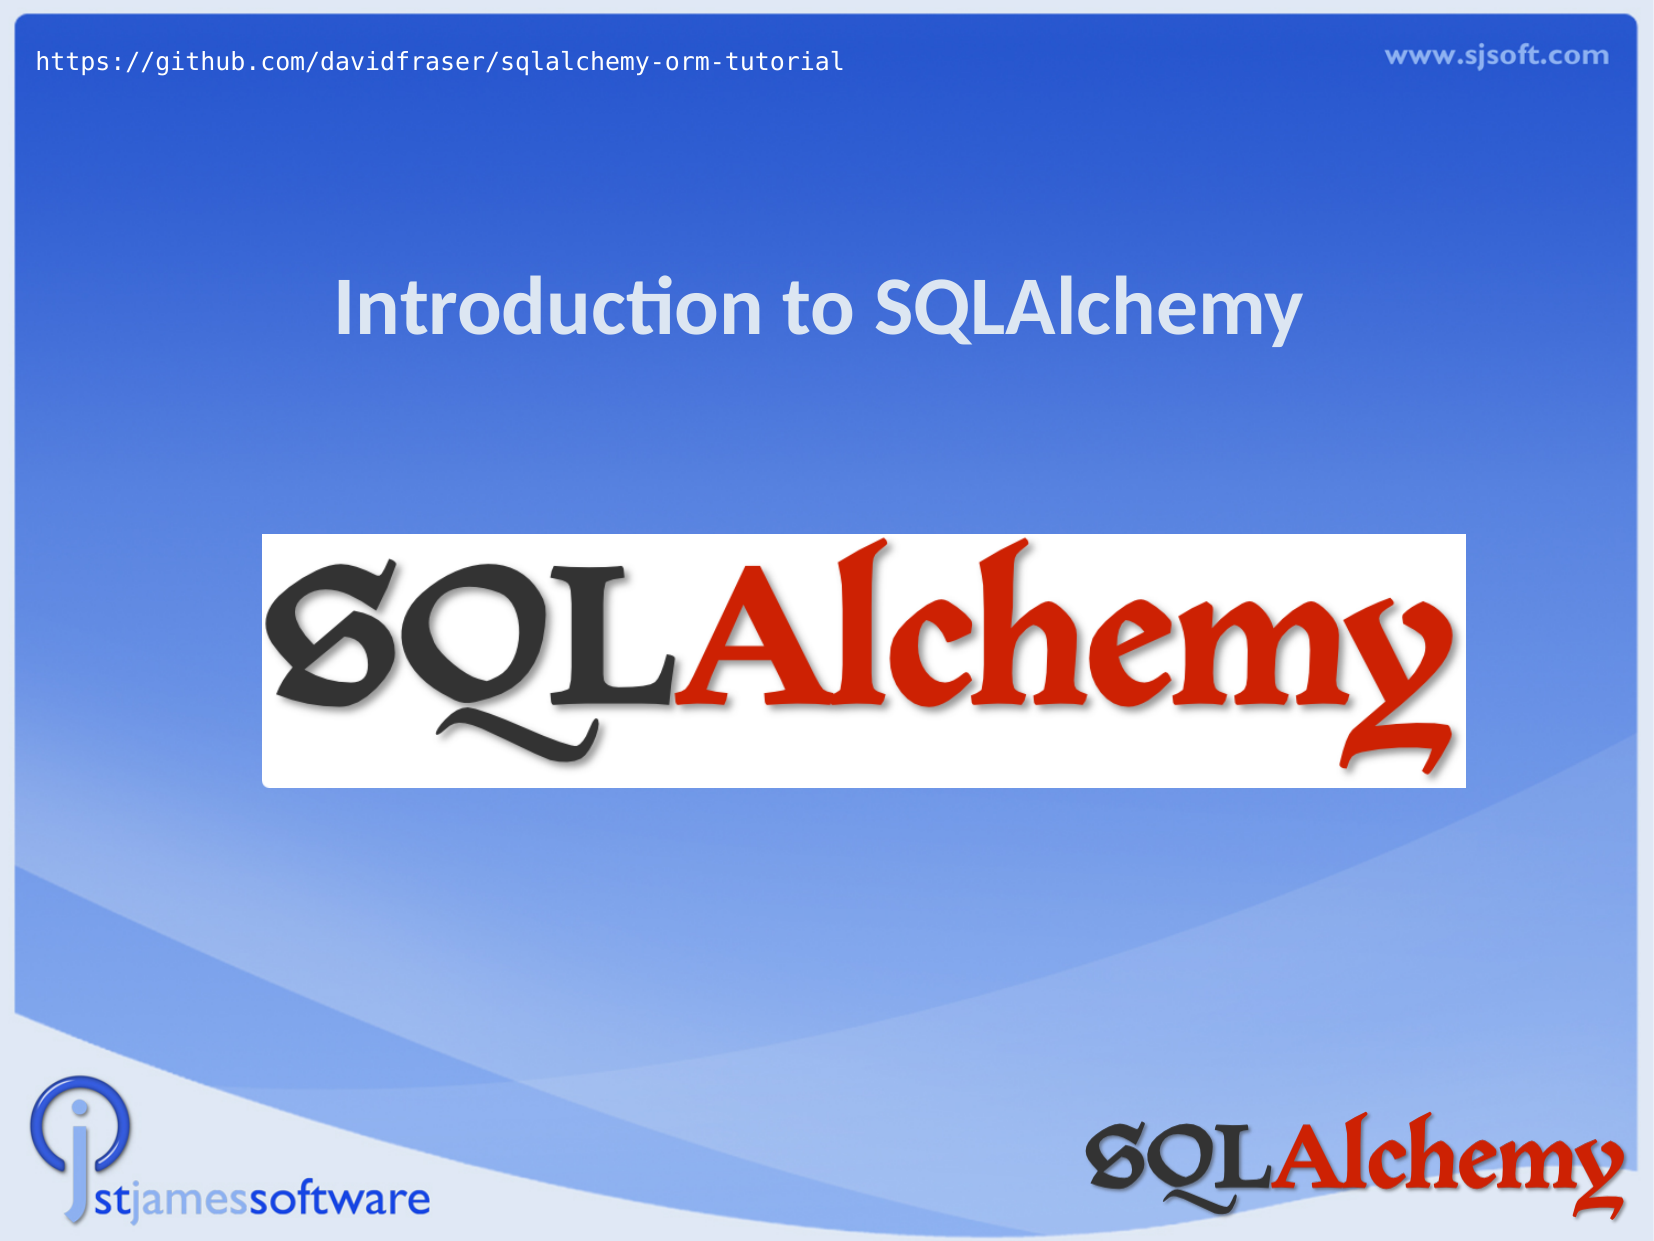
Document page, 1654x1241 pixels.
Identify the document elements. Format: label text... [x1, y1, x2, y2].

title Introduction to SQLAlchemy [75, 262, 1564, 365]
picture [0, 0, 1654, 1241]
